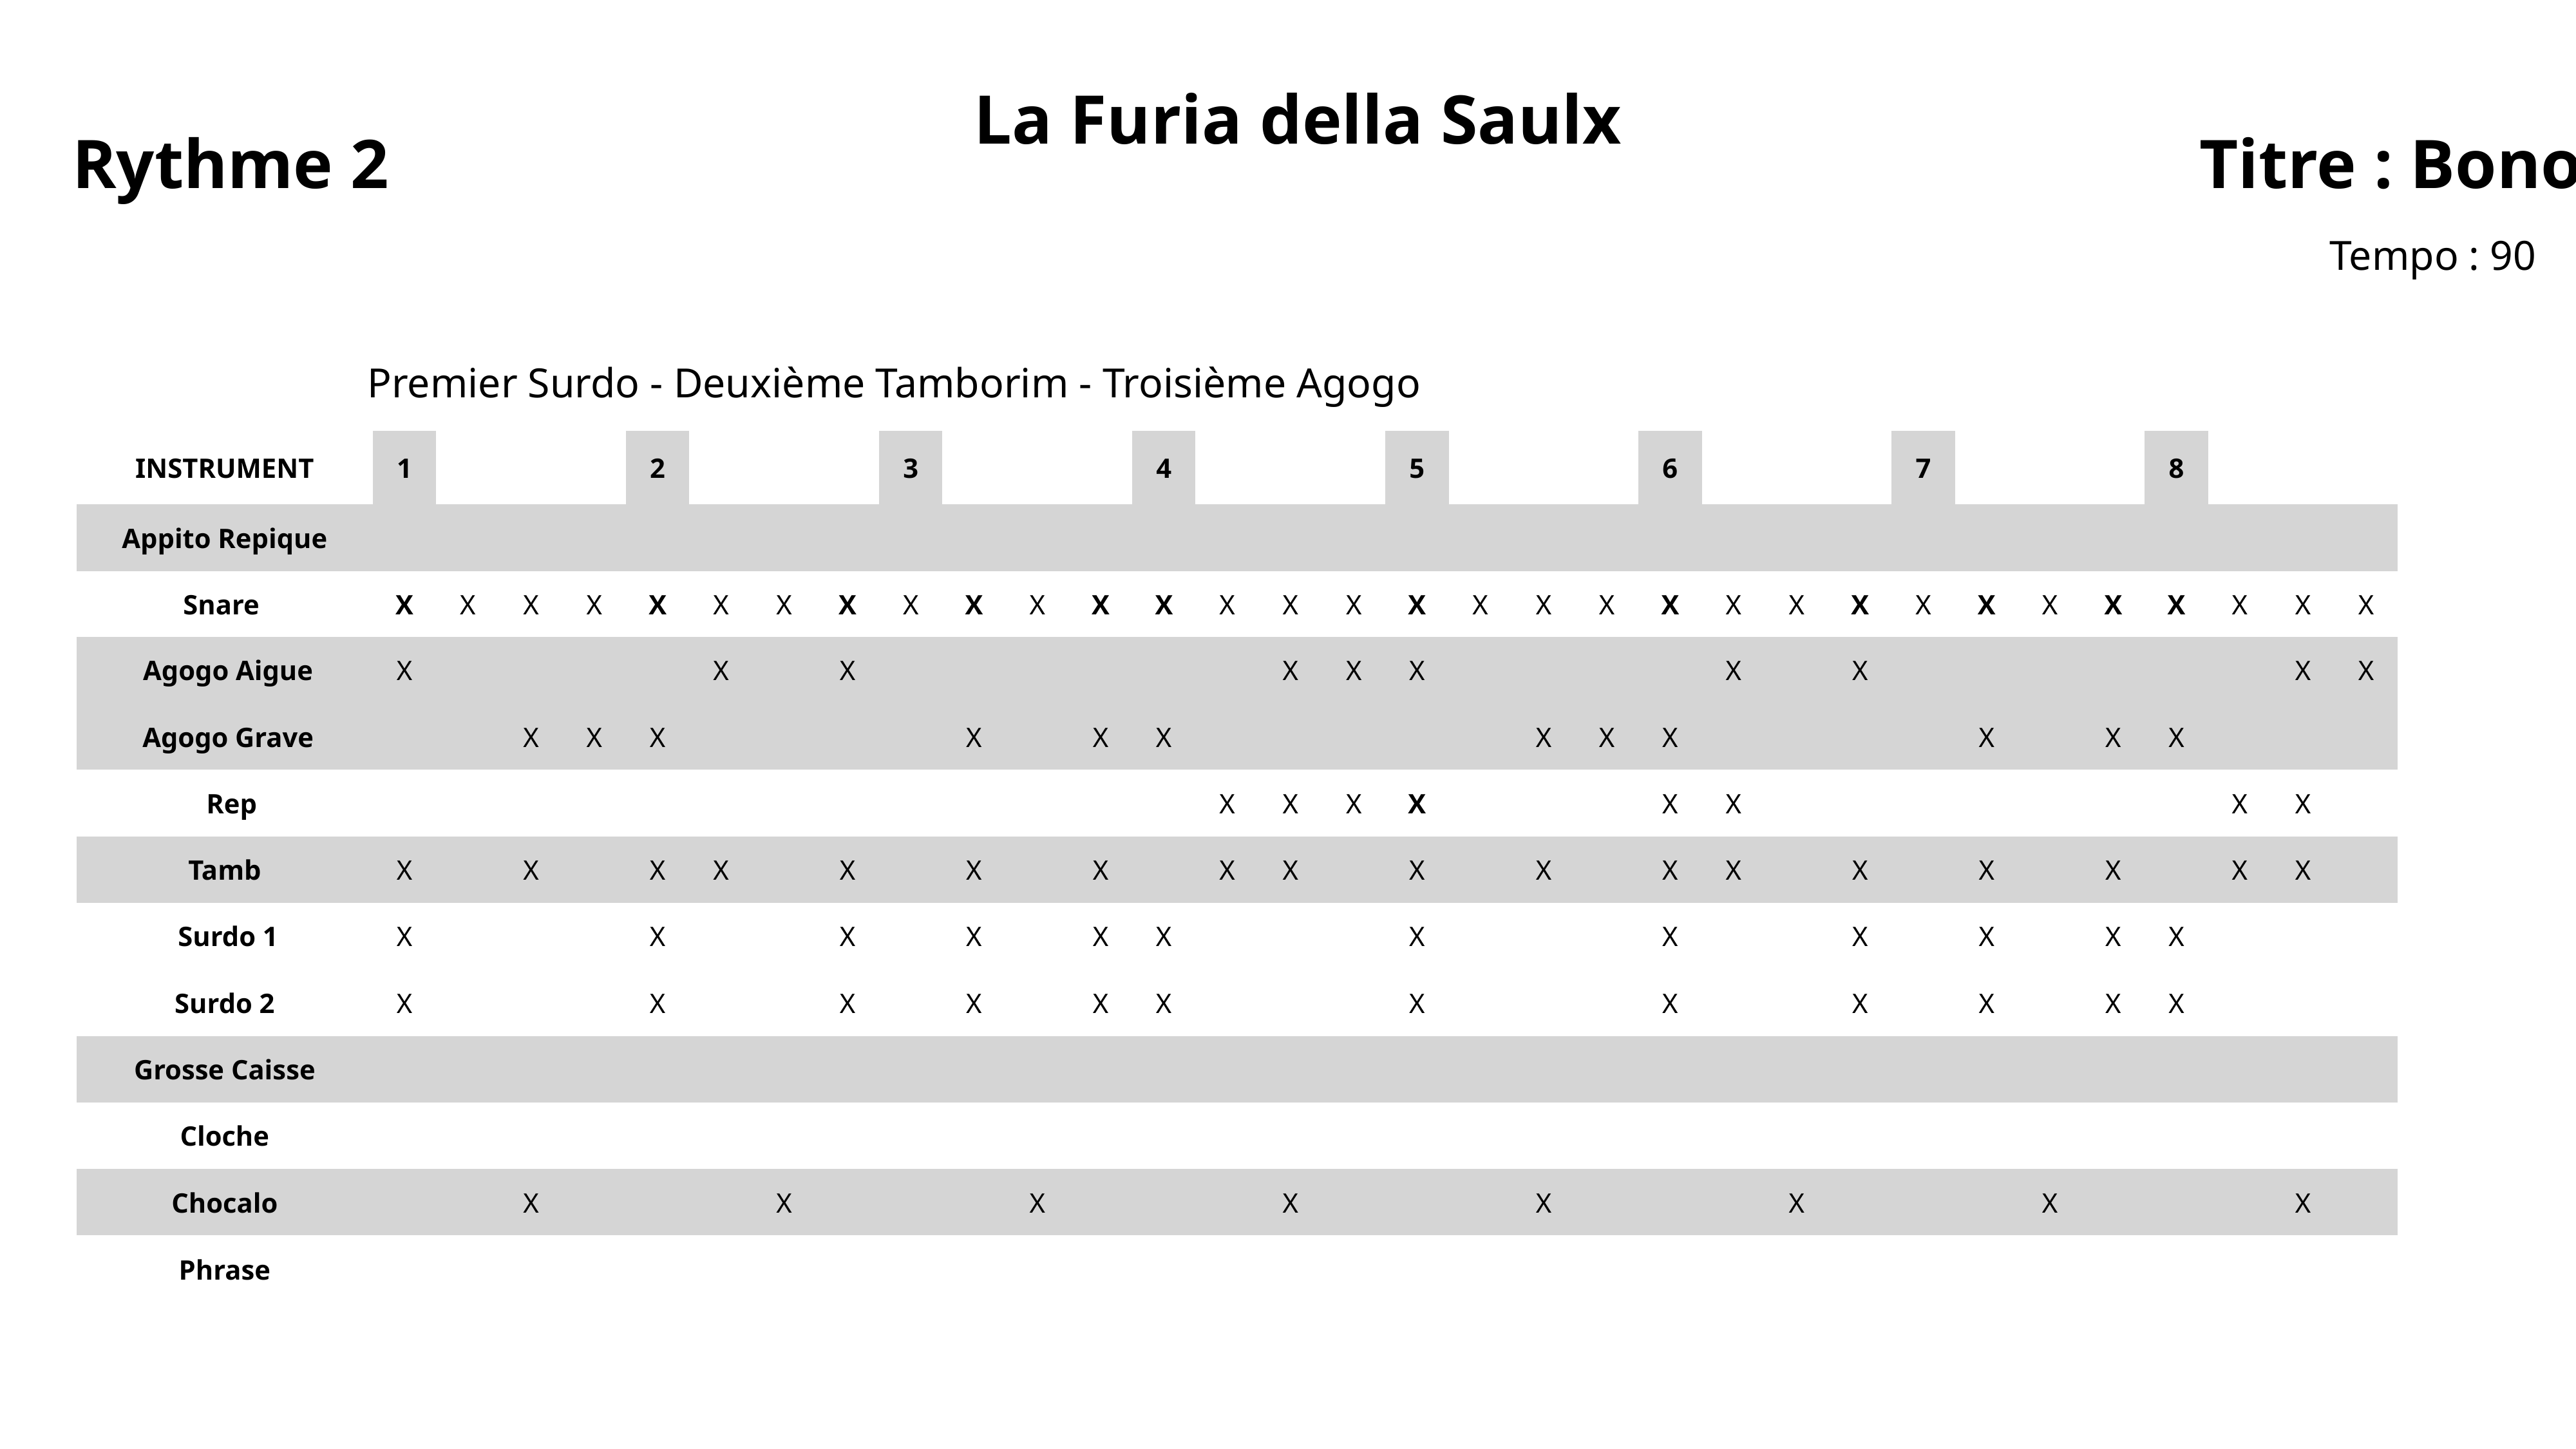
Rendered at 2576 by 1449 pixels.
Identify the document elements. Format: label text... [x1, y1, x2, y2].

table_cell [753, 969, 816, 1036]
table_header 3 [879, 431, 942, 504]
table_cell [436, 770, 500, 837]
table_cell X [2334, 571, 2398, 637]
table_header [753, 431, 816, 504]
table_cell [942, 1036, 1006, 1103]
table_cell X [1195, 571, 1259, 637]
table_cell X [2271, 837, 2334, 903]
table_cell [753, 1036, 816, 1103]
table_cell X [816, 903, 879, 969]
table_header [1322, 431, 1385, 504]
table_cell [753, 637, 816, 703]
table_cell [2018, 903, 2081, 969]
table_cell [2334, 504, 2398, 571]
table_cell [436, 837, 500, 903]
table_cell [1575, 504, 1638, 571]
table_cell [1575, 903, 1638, 969]
table_cell [1891, 703, 1955, 770]
table_cell [2271, 969, 2334, 1036]
table_cell [1702, 903, 1765, 969]
table_cell [1385, 1169, 1449, 1235]
table_cell [1259, 969, 1322, 1036]
table_header [816, 431, 879, 504]
table_cell [2271, 1103, 2334, 1169]
table_cell X [1385, 969, 1449, 1036]
table_cell [2208, 504, 2271, 571]
table_cell X [1132, 703, 1195, 770]
table_cell [753, 504, 816, 571]
table_header [2334, 431, 2398, 504]
table_cell [436, 1169, 500, 1235]
table_cell Chocalo [77, 1169, 373, 1235]
table_cell [942, 1235, 1006, 1303]
table_cell [436, 1235, 500, 1303]
table_cell [2208, 703, 2271, 770]
table_cell [2018, 637, 2081, 703]
table_cell [1702, 969, 1765, 1036]
table_cell [816, 1169, 879, 1235]
table_cell X [1385, 903, 1449, 969]
table_cell X [1828, 903, 1891, 969]
table_cell X [1955, 837, 2018, 903]
table_cell X [689, 637, 753, 703]
table_cell [1512, 1103, 1575, 1169]
table_cell [1006, 837, 1069, 903]
table_cell [563, 969, 626, 1036]
text_box Rythme 2 [66, 115, 395, 207]
table_cell X [942, 903, 1006, 969]
table_cell X [1765, 1169, 1828, 1235]
table_cell [563, 504, 626, 571]
table_header [1069, 431, 1132, 504]
table_cell [879, 837, 942, 903]
table_cell [1195, 703, 1259, 770]
table_cell [879, 703, 942, 770]
table_cell [1828, 1036, 1891, 1103]
table_cell X [373, 837, 436, 903]
table_cell X [2271, 571, 2334, 637]
table_cell [1006, 1036, 1069, 1103]
table_cell [1765, 1103, 1828, 1169]
table_cell [436, 1036, 500, 1103]
table_cell X [816, 571, 879, 637]
table_cell [2018, 770, 2081, 837]
table_cell [1765, 903, 1828, 969]
table_cell [1702, 1235, 1765, 1303]
table_cell [500, 1036, 563, 1103]
table_cell X [1006, 1169, 1069, 1235]
table_cell [1828, 504, 1891, 571]
table_header [563, 431, 626, 504]
table_cell X [753, 571, 816, 637]
table_header [500, 431, 563, 504]
table_cell [1891, 504, 1955, 571]
table_cell [942, 770, 1006, 837]
table_cell X [563, 571, 626, 637]
table_cell X [626, 837, 689, 903]
table_cell [1702, 504, 1765, 571]
table_cell X [1385, 571, 1449, 637]
table_cell [1955, 770, 2018, 837]
table_cell [2208, 969, 2271, 1036]
table_cell [2334, 1036, 2398, 1103]
table_cell X [753, 1169, 816, 1235]
table_cell X [626, 969, 689, 1036]
table_cell [1449, 903, 1512, 969]
table_cell [2208, 903, 2271, 969]
table_cell [1955, 504, 2018, 571]
table_cell X [373, 903, 436, 969]
table_cell [2145, 1036, 2208, 1103]
table_cell [1891, 837, 1955, 903]
table_cell [1891, 1235, 1955, 1303]
table_cell [1322, 903, 1385, 969]
table_cell [436, 1103, 500, 1169]
table_cell [1259, 504, 1322, 571]
table_cell [816, 1103, 879, 1169]
table_header [1512, 431, 1575, 504]
table_cell [1828, 1103, 1891, 1169]
table_cell X [1638, 969, 1702, 1036]
table_cell [2018, 837, 2081, 903]
table_cell [1132, 504, 1195, 571]
table_cell X [1638, 571, 1702, 637]
table_cell [816, 1235, 879, 1303]
table_cell [1891, 903, 1955, 969]
table_header [2018, 431, 2081, 504]
table_cell [2334, 770, 2398, 837]
table_cell [879, 903, 942, 969]
table_cell [1006, 637, 1069, 703]
table_cell X [1449, 571, 1512, 637]
table_cell X [1259, 1169, 1322, 1235]
table_cell [626, 1036, 689, 1103]
table_cell [1449, 1103, 1512, 1169]
table_cell [942, 1169, 1006, 1235]
table_cell Agogo Grave [77, 703, 373, 770]
table_cell X [1069, 903, 1132, 969]
table_cell [563, 770, 626, 837]
table_cell X [1638, 703, 1702, 770]
table_cell [1449, 504, 1512, 571]
table_cell [626, 1103, 689, 1169]
table_cell X [1702, 837, 1765, 903]
table_cell X [2145, 703, 2208, 770]
table_cell X [1259, 770, 1322, 837]
table_cell [1006, 1235, 1069, 1303]
table_cell [1385, 1103, 1449, 1169]
table_cell X [1638, 837, 1702, 903]
table_cell Agogo Aigue [77, 637, 373, 703]
table_cell [1891, 770, 1955, 837]
table_cell [563, 1169, 626, 1235]
table_cell [1069, 637, 1132, 703]
table_cell X [2145, 903, 2208, 969]
table_cell [1638, 504, 1702, 571]
table_cell X [2018, 1169, 2081, 1235]
table_cell X [942, 703, 1006, 770]
table_cell [1385, 504, 1449, 571]
table_cell [1702, 703, 1765, 770]
table_cell [1512, 637, 1575, 703]
table_cell [1195, 1036, 1259, 1103]
table_header [436, 431, 500, 504]
table_header [1575, 431, 1638, 504]
table_cell [500, 969, 563, 1036]
table_cell [942, 637, 1006, 703]
table_cell X [816, 837, 879, 903]
table_cell [816, 703, 879, 770]
table_cell [2334, 903, 2398, 969]
table_cell [626, 1235, 689, 1303]
table_cell [1575, 637, 1638, 703]
table_cell [753, 1235, 816, 1303]
table_cell X [1132, 571, 1195, 637]
table_cell X [1828, 837, 1891, 903]
table_header 2 [626, 431, 689, 504]
table_cell [753, 903, 816, 969]
table_cell [436, 703, 500, 770]
table_cell [689, 969, 753, 1036]
table_cell [1132, 1103, 1195, 1169]
table_cell [2334, 1103, 2398, 1169]
table_cell [373, 770, 436, 837]
table_cell X [1069, 969, 1132, 1036]
table_cell [2081, 504, 2145, 571]
table_header [2271, 431, 2334, 504]
text_box La Furia della Saulx [969, 71, 1645, 163]
table_cell [1891, 1103, 1955, 1169]
table_cell X [1765, 571, 1828, 637]
table_cell [500, 1235, 563, 1303]
table_cell [1702, 1169, 1765, 1235]
table_cell [626, 637, 689, 703]
table_cell X [1069, 837, 1132, 903]
table_cell [1702, 1036, 1765, 1103]
table_header 1 [373, 431, 436, 504]
text_box Premier Surdo - Deuxième Tamborim - Troisième Agogo [362, 352, 1428, 412]
table_cell [563, 1103, 626, 1169]
table_cell [373, 1235, 436, 1303]
table_cell [1575, 837, 1638, 903]
table_cell [1955, 1103, 2018, 1169]
table_cell Grosse Caisse [77, 1036, 373, 1103]
table_cell [1512, 903, 1575, 969]
table_cell X [626, 903, 689, 969]
table_cell X [563, 703, 626, 770]
table_cell X [816, 637, 879, 703]
table_header [1259, 431, 1322, 504]
table_cell [1828, 1169, 1891, 1235]
table_cell [1955, 1036, 2018, 1103]
table_cell [1132, 1169, 1195, 1235]
table_cell [1765, 504, 1828, 571]
table_cell [1955, 1235, 2018, 1303]
table_cell [1195, 903, 1259, 969]
table_cell Surdo 2 [77, 969, 373, 1036]
table_cell [500, 504, 563, 571]
table_cell [1891, 969, 1955, 1036]
table_cell [816, 770, 879, 837]
table_cell X [2081, 703, 2145, 770]
table_cell X [1385, 837, 1449, 903]
table_cell [2334, 969, 2398, 1036]
table_cell X [2271, 770, 2334, 837]
table_cell [1449, 770, 1512, 837]
table_cell [2081, 1235, 2145, 1303]
table_cell X [2145, 969, 2208, 1036]
table_cell X [689, 837, 753, 903]
table_cell [1195, 1235, 1259, 1303]
table_cell [1575, 1036, 1638, 1103]
table_cell [689, 1036, 753, 1103]
table_header [2081, 431, 2145, 504]
table_cell X [1955, 703, 2018, 770]
table_cell X [942, 969, 1006, 1036]
table_cell [689, 1235, 753, 1303]
table_cell Tamb [77, 837, 373, 903]
table_cell [879, 1235, 942, 1303]
table_cell [1322, 1169, 1385, 1235]
table_header 4 [1132, 431, 1195, 504]
table_cell [2271, 504, 2334, 571]
table_cell [753, 703, 816, 770]
table_cell [2334, 837, 2398, 903]
table_cell [753, 770, 816, 837]
table_cell [2208, 1036, 2271, 1103]
table_cell [879, 637, 942, 703]
table_cell X [1828, 571, 1891, 637]
text_box Tempo : 90 [2324, 224, 2543, 284]
table_cell [2208, 637, 2271, 703]
table_cell X [1955, 969, 2018, 1036]
table_cell [2334, 1169, 2398, 1235]
table_cell [1259, 1235, 1322, 1303]
table_cell X [1575, 571, 1638, 637]
table_cell [436, 903, 500, 969]
table_cell X [1955, 571, 2018, 637]
table_cell [563, 637, 626, 703]
table_cell [373, 1169, 436, 1235]
table_cell [373, 1103, 436, 1169]
table_cell X [1638, 770, 1702, 837]
table_cell [2271, 703, 2334, 770]
table_cell X [2081, 837, 2145, 903]
table_cell [1512, 1235, 1575, 1303]
table_cell [1891, 1036, 1955, 1103]
table_cell [1385, 1235, 1449, 1303]
table_cell [1069, 770, 1132, 837]
table_header [2208, 431, 2271, 504]
table_header [1702, 431, 1765, 504]
table_cell X [626, 571, 689, 637]
table_cell [689, 504, 753, 571]
table_cell [2081, 1036, 2145, 1103]
table_cell [626, 1169, 689, 1235]
table_cell [2018, 504, 2081, 571]
table_cell X [2208, 837, 2271, 903]
table_cell [626, 504, 689, 571]
table_cell Surdo 1 [77, 903, 373, 969]
table_header 5 [1385, 431, 1449, 504]
table_header [942, 431, 1006, 504]
table_cell [2081, 637, 2145, 703]
table_cell X [436, 571, 500, 637]
table_cell X [1512, 1169, 1575, 1235]
table_header [1828, 431, 1891, 504]
table_cell [500, 903, 563, 969]
table_cell [1006, 903, 1069, 969]
table_cell X [500, 571, 563, 637]
table_cell [2208, 1235, 2271, 1303]
table_cell [2145, 1169, 2208, 1235]
table_header [1006, 431, 1069, 504]
table_cell X [942, 837, 1006, 903]
table_cell [1322, 837, 1385, 903]
table_header [1449, 431, 1512, 504]
table_cell X [2081, 969, 2145, 1036]
table_cell [2081, 1103, 2145, 1169]
table_cell [1069, 1235, 1132, 1303]
table_cell [2145, 637, 2208, 703]
table_cell [373, 1036, 436, 1103]
table_cell X [1322, 637, 1385, 703]
table_cell [1259, 1103, 1322, 1169]
table_cell [689, 703, 753, 770]
table_cell [1259, 1036, 1322, 1103]
table_cell [879, 1036, 942, 1103]
table_header 6 [1638, 431, 1702, 504]
table_cell X [879, 571, 942, 637]
text_box Titre : Bonobo [2106, 115, 2576, 207]
table_cell [1195, 637, 1259, 703]
table_cell [2271, 1235, 2334, 1303]
table_cell [1069, 1169, 1132, 1235]
table_cell X [1575, 703, 1638, 770]
table_cell X [689, 571, 753, 637]
table_cell [1195, 1169, 1259, 1235]
table_cell X [1322, 770, 1385, 837]
table_cell [500, 770, 563, 837]
table_cell X [500, 703, 563, 770]
table_cell X [1702, 637, 1765, 703]
table_cell [1132, 637, 1195, 703]
table_cell [1638, 1169, 1702, 1235]
table_cell [1449, 1036, 1512, 1103]
table_cell X [816, 969, 879, 1036]
table_cell [373, 504, 436, 571]
table_cell [816, 1036, 879, 1103]
table_cell X [373, 571, 436, 637]
table_cell [1132, 770, 1195, 837]
table_header 7 [1891, 431, 1955, 504]
table_cell [879, 770, 942, 837]
table_cell X [1069, 571, 1132, 637]
table_cell [563, 1036, 626, 1103]
table_cell [1132, 1235, 1195, 1303]
table_cell [1512, 969, 1575, 1036]
table_cell [1575, 1103, 1638, 1169]
table_cell X [1891, 571, 1955, 637]
table_cell X [942, 571, 1006, 637]
table_cell [1638, 637, 1702, 703]
table_cell [563, 837, 626, 903]
table_cell X [1638, 903, 1702, 969]
table_cell X [1259, 571, 1322, 637]
table_cell [626, 770, 689, 837]
table_cell [1765, 770, 1828, 837]
table_cell X [1132, 969, 1195, 1036]
table_cell [1006, 969, 1069, 1036]
table_cell X [2334, 637, 2398, 703]
table_cell X [1322, 571, 1385, 637]
table_cell Snare [77, 571, 373, 637]
table_cell [2271, 903, 2334, 969]
table_cell [1891, 1169, 1955, 1235]
table_header [1195, 431, 1259, 504]
table_cell [2334, 703, 2398, 770]
table_cell [563, 903, 626, 969]
table_cell [563, 1235, 626, 1303]
table_cell [1069, 1036, 1132, 1103]
table_cell [879, 1169, 942, 1235]
table_header [1765, 431, 1828, 504]
table_cell [1322, 1036, 1385, 1103]
table_cell X [1385, 770, 1449, 837]
table_cell [2208, 1103, 2271, 1169]
table_cell X [2208, 571, 2271, 637]
table_cell [1006, 504, 1069, 571]
table_cell [1575, 770, 1638, 837]
table_cell [1575, 1235, 1638, 1303]
table_cell [2145, 1103, 2208, 1169]
table_header [689, 431, 753, 504]
table_cell X [500, 837, 563, 903]
table_header [1955, 431, 2018, 504]
table_cell [436, 969, 500, 1036]
table_header INSTRUMENT [77, 431, 373, 504]
table_cell [1512, 1036, 1575, 1103]
table_cell X [626, 703, 689, 770]
table_cell [2271, 1036, 2334, 1103]
table_cell [689, 770, 753, 837]
table_cell [1955, 1169, 2018, 1235]
table_cell [2018, 1235, 2081, 1303]
table_cell [2018, 703, 2081, 770]
table_cell [1449, 703, 1512, 770]
table_cell [1765, 1036, 1828, 1103]
table_cell [1638, 1036, 1702, 1103]
text_box Titre : Bonobo [2554, 159, 2569, 181]
table_cell [942, 504, 1006, 571]
table_cell [1195, 1103, 1259, 1169]
table_cell [1385, 703, 1449, 770]
table_cell [1765, 637, 1828, 703]
table_cell X [2145, 571, 2208, 637]
table_cell [1765, 969, 1828, 1036]
table_cell [1828, 1235, 1891, 1303]
table_cell [1195, 504, 1259, 571]
table_cell [436, 504, 500, 571]
table_cell [1512, 504, 1575, 571]
table_cell [2018, 969, 2081, 1036]
table_cell [1575, 969, 1638, 1036]
table_cell X [1512, 703, 1575, 770]
table_cell [879, 1103, 942, 1169]
table_cell [1638, 1103, 1702, 1169]
table_cell [373, 703, 436, 770]
table_cell [1322, 703, 1385, 770]
table_cell X [1006, 571, 1069, 637]
table_cell X [1512, 837, 1575, 903]
table_header 8 [2145, 431, 2208, 504]
table_cell [2145, 770, 2208, 837]
table_cell [1765, 1235, 1828, 1303]
table_cell [1006, 703, 1069, 770]
table_cell X [373, 637, 436, 703]
table_cell [2208, 1169, 2271, 1235]
table_cell [1069, 504, 1132, 571]
table_cell [1449, 969, 1512, 1036]
table_cell [942, 1103, 1006, 1169]
table_cell [1638, 1235, 1702, 1303]
table_cell [1385, 1036, 1449, 1103]
table_cell [1195, 969, 1259, 1036]
table_cell [1006, 1103, 1069, 1169]
table_cell [1069, 1103, 1132, 1169]
table_cell [1322, 504, 1385, 571]
table_cell X [2018, 571, 2081, 637]
table_cell [2018, 1103, 2081, 1169]
table_cell X [1195, 770, 1259, 837]
table_cell X [1259, 837, 1322, 903]
table_cell X [1132, 903, 1195, 969]
table_cell [1449, 837, 1512, 903]
table_cell [2145, 504, 2208, 571]
table_cell [1322, 1235, 1385, 1303]
table_cell X [1828, 969, 1891, 1036]
table_cell X [2208, 770, 2271, 837]
table_cell X [1385, 637, 1449, 703]
table_cell [1765, 837, 1828, 903]
table_cell [753, 837, 816, 903]
table_cell [1132, 1036, 1195, 1103]
table_cell X [1069, 703, 1132, 770]
table_cell [2081, 770, 2145, 837]
table_cell [1702, 1103, 1765, 1169]
table_cell [689, 1169, 753, 1235]
table_cell [816, 504, 879, 571]
table_cell [1828, 770, 1891, 837]
table_cell X [1828, 637, 1891, 703]
table_cell X [1195, 837, 1259, 903]
table_cell X [500, 1169, 563, 1235]
table_cell [753, 1103, 816, 1169]
table_cell X [373, 969, 436, 1036]
table_cell [1828, 703, 1891, 770]
table_cell Appito Repique [77, 504, 373, 571]
table_cell [1006, 770, 1069, 837]
table_cell X [1702, 571, 1765, 637]
table_cell [1132, 837, 1195, 903]
table_cell [1259, 903, 1322, 969]
table_cell [2145, 837, 2208, 903]
table_cell [500, 1103, 563, 1169]
table_cell [1322, 1103, 1385, 1169]
table_cell [1765, 703, 1828, 770]
table_cell [1891, 637, 1955, 703]
table_cell Rep [77, 770, 373, 837]
table_cell X [2271, 1169, 2334, 1235]
table_cell [689, 1103, 753, 1169]
table_cell Phrase [77, 1235, 373, 1303]
table_cell X [1259, 637, 1322, 703]
table_cell [2081, 1169, 2145, 1235]
table_cell Cloche [77, 1103, 373, 1169]
table_cell X [1955, 903, 2018, 969]
table_cell X [1512, 571, 1575, 637]
table_cell [2145, 1235, 2208, 1303]
table_cell X [2081, 903, 2145, 969]
table_cell [689, 903, 753, 969]
table_cell [1575, 1169, 1638, 1235]
table_cell [1449, 637, 1512, 703]
table_cell [436, 637, 500, 703]
table_cell [1449, 1235, 1512, 1303]
table_cell X [1702, 770, 1765, 837]
table_cell [1449, 1169, 1512, 1235]
table_cell [500, 637, 563, 703]
table_cell X [2081, 571, 2145, 637]
table_cell [879, 504, 942, 571]
table_cell [879, 969, 942, 1036]
table_cell [1955, 637, 2018, 703]
table_cell [1322, 969, 1385, 1036]
table_cell [1259, 703, 1322, 770]
table_cell X [2271, 637, 2334, 703]
table_cell [1512, 770, 1575, 837]
table_cell [2018, 1036, 2081, 1103]
table_cell [2334, 1235, 2398, 1303]
